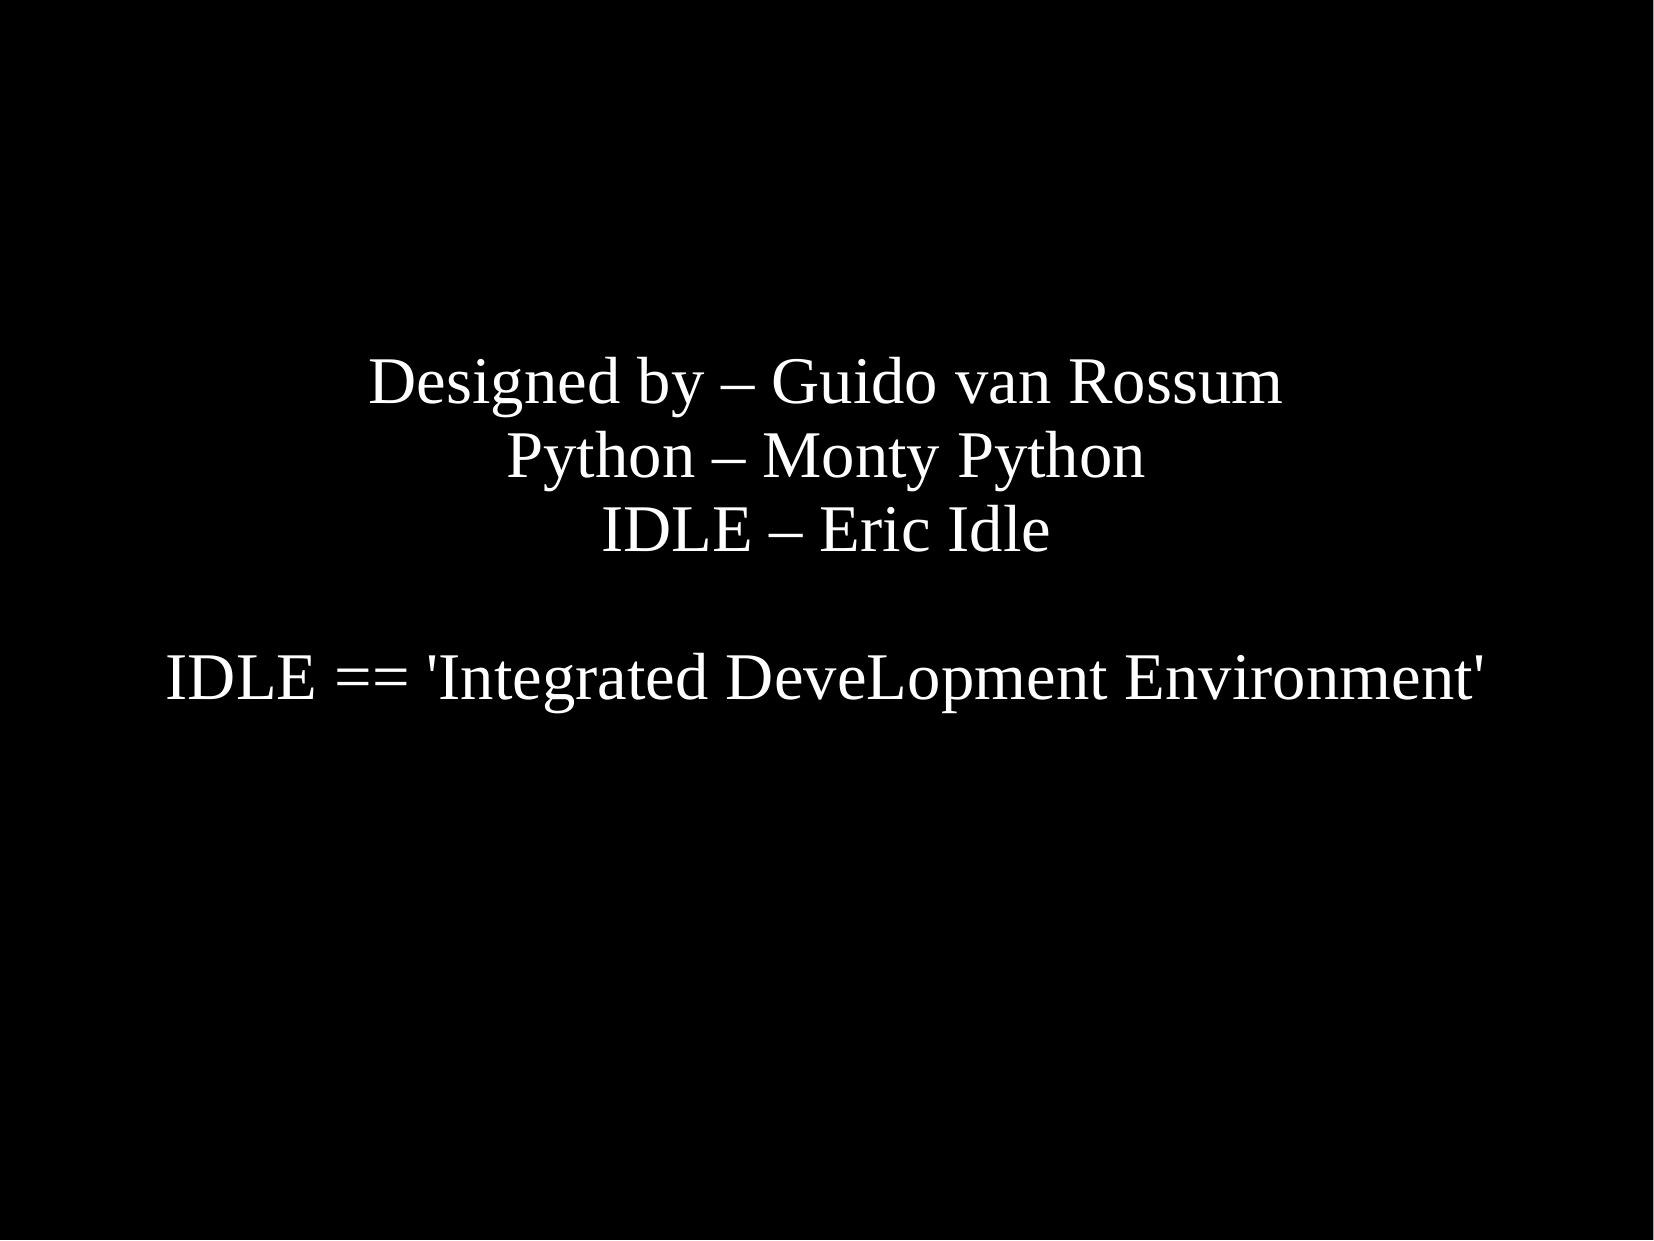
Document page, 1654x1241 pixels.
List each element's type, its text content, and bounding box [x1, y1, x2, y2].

subtitle Designed by – Guido van Rossum Python – Monty Python IDLE – Eric Idle IDLE == 'Integrated DeveLopment Environment' [82, 49, 1571, 1010]
